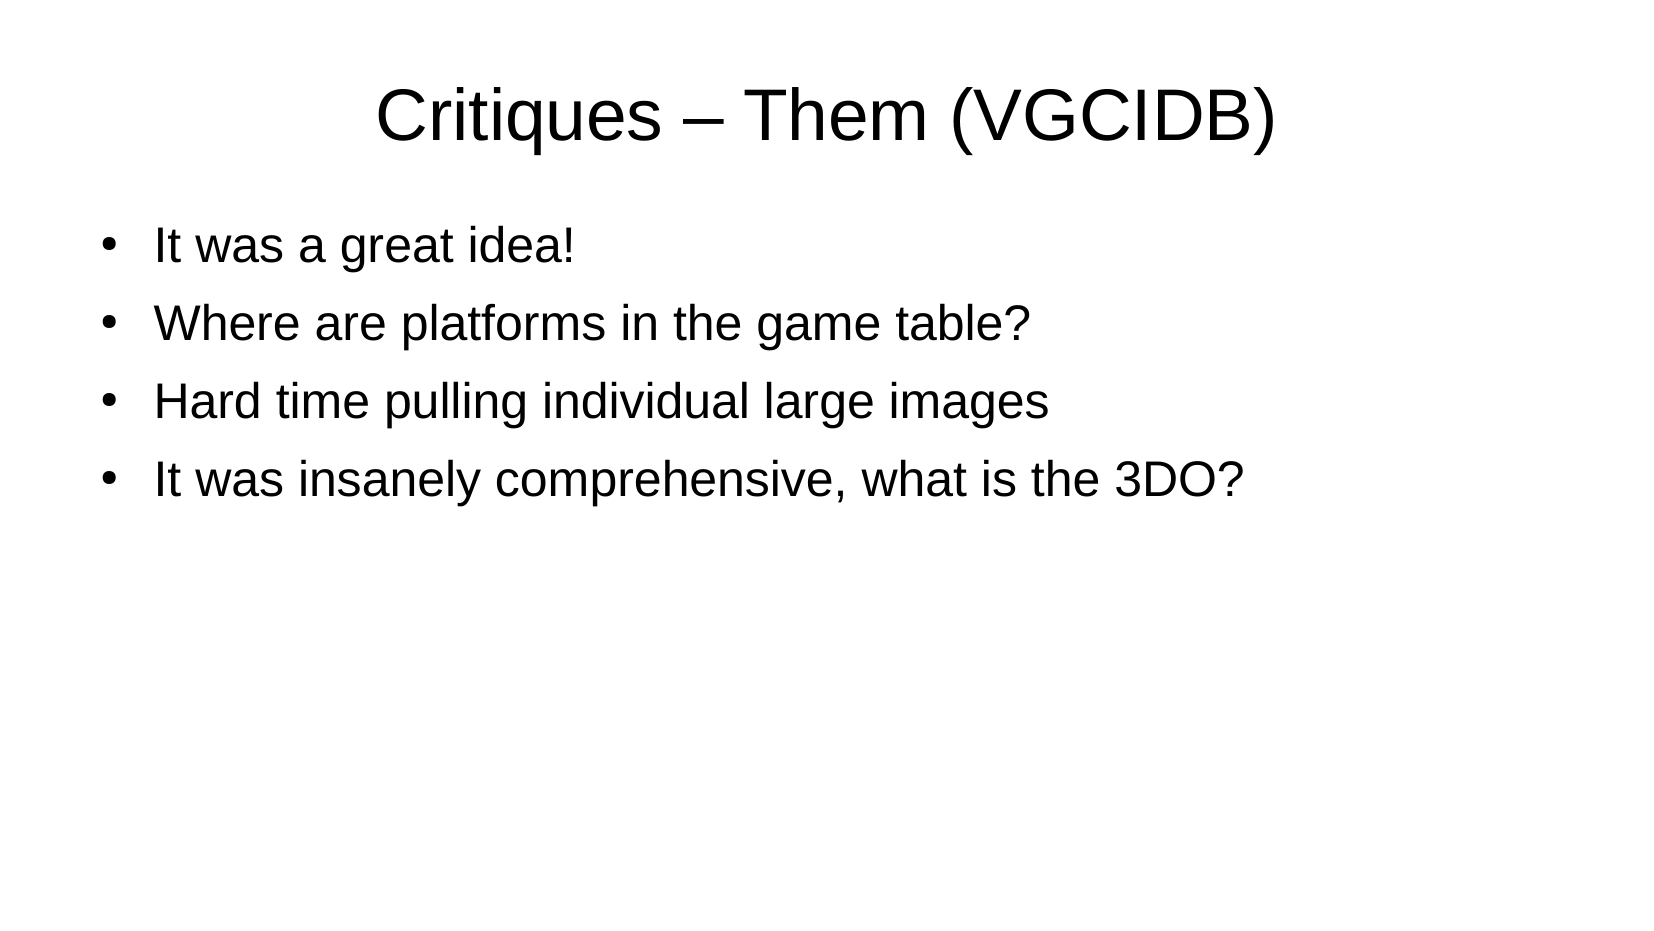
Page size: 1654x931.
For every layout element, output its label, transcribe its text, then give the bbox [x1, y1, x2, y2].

list It was a great idea! Where are platforms in the game table? Hard time pulling individual large images It was insanely comprehensive, what is the 3DO? [82, 217, 1571, 758]
title Critiques – Them (VGCIDB) [82, 37, 1571, 193]
